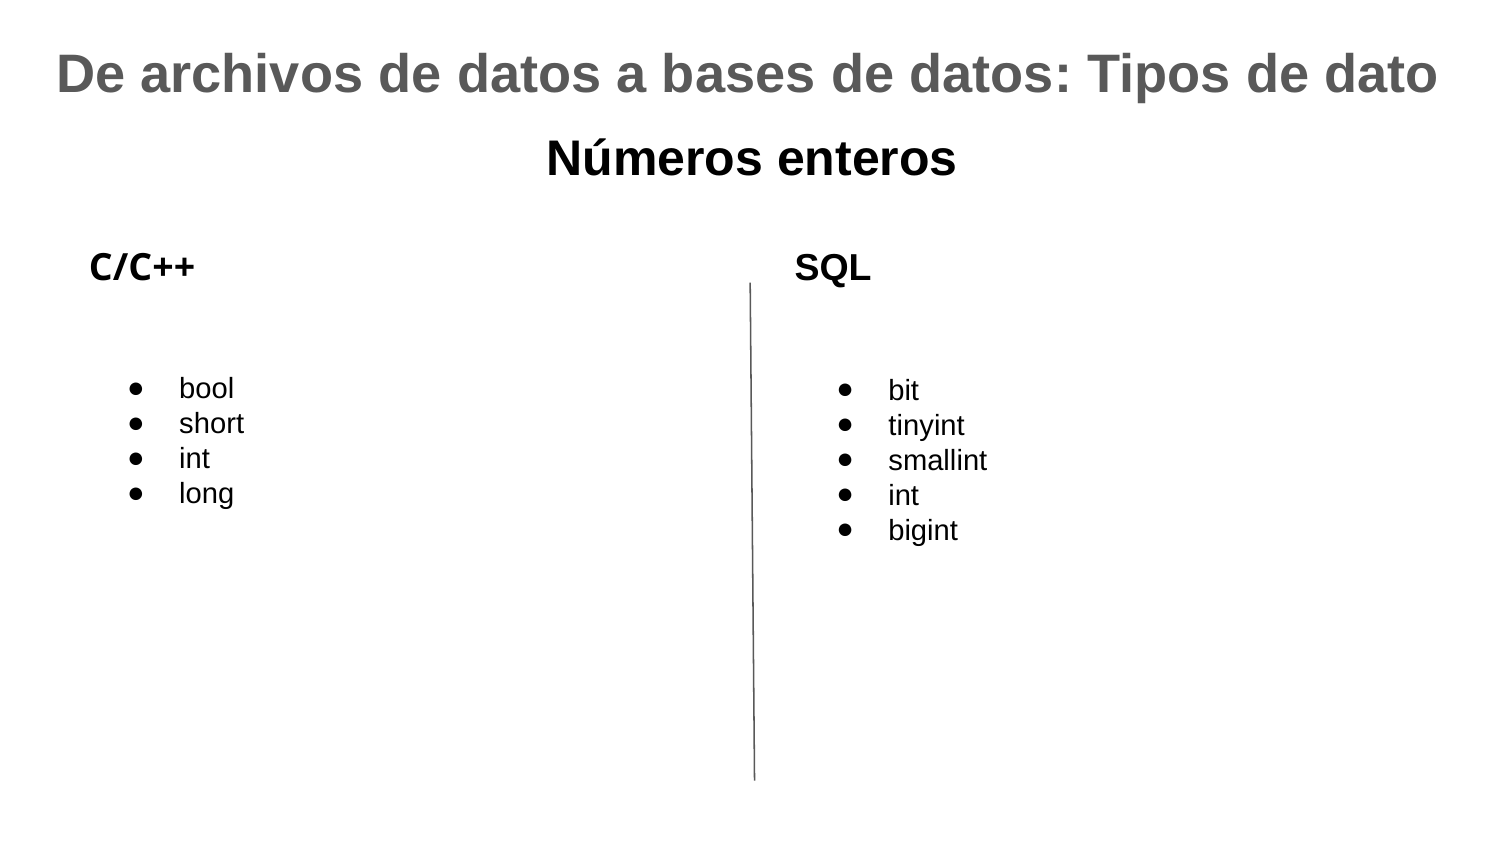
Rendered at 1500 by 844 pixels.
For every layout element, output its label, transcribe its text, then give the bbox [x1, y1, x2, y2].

text_box Números enteros [57, 110, 1448, 196]
text_box SQL [779, 228, 913, 290]
text_box bool short int long [89, 354, 666, 668]
text_box bit tinyint smallint int bigint [798, 356, 1344, 670]
subtitle De archivos de datos a bases de datos: Tipos de dato [30, 23, 1467, 154]
text_box C/C++ [73, 228, 248, 290]
